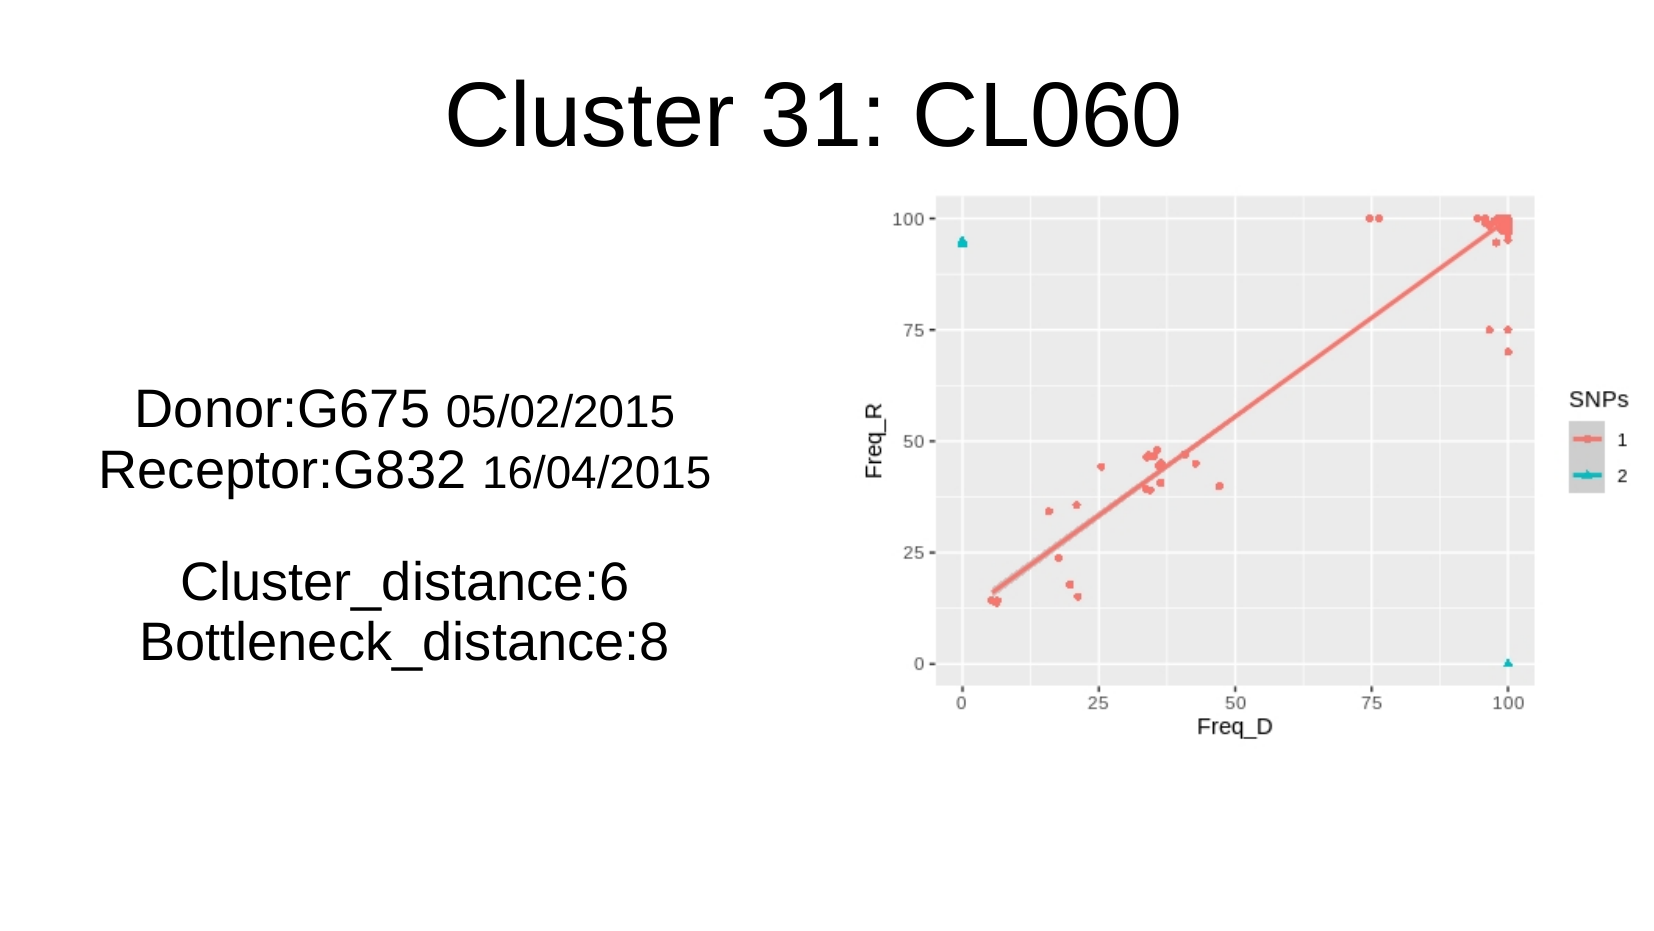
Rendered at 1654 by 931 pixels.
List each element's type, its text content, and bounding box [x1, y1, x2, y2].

title Cluster 31: CL060 [82, 37, 1571, 193]
picture [855, 185, 1652, 751]
text_box Donor:G675 05/02/2015 Receptor:G832 16/04/2015 Cluster_distance:6 Bottleneck_distance:8 [30, 255, 781, 796]
